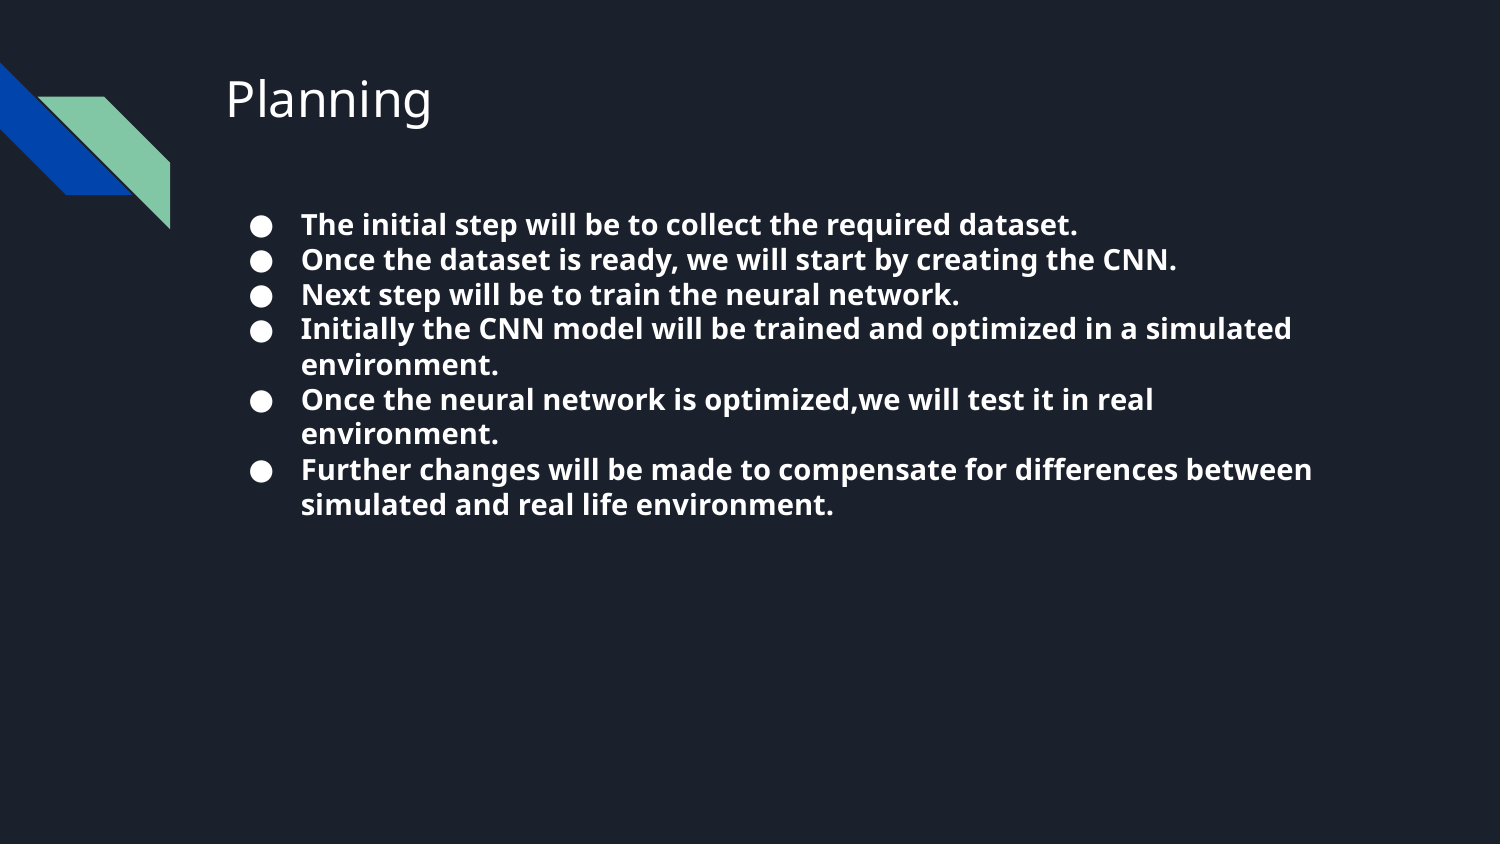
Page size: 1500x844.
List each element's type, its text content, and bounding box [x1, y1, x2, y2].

list The initial step will be to collect the required dataset. Once the dataset is ready, we will start by creating the CNN. Next step will be to train the neural network. Initially the CNN model will be trained and optimized in a simulated environment. Once the neural network is optimized,we will test it in real environment. Further changes will be made to compensate for differences between simulated and real life environment. [210, 191, 1366, 669]
title Planning [210, 52, 1366, 191]
